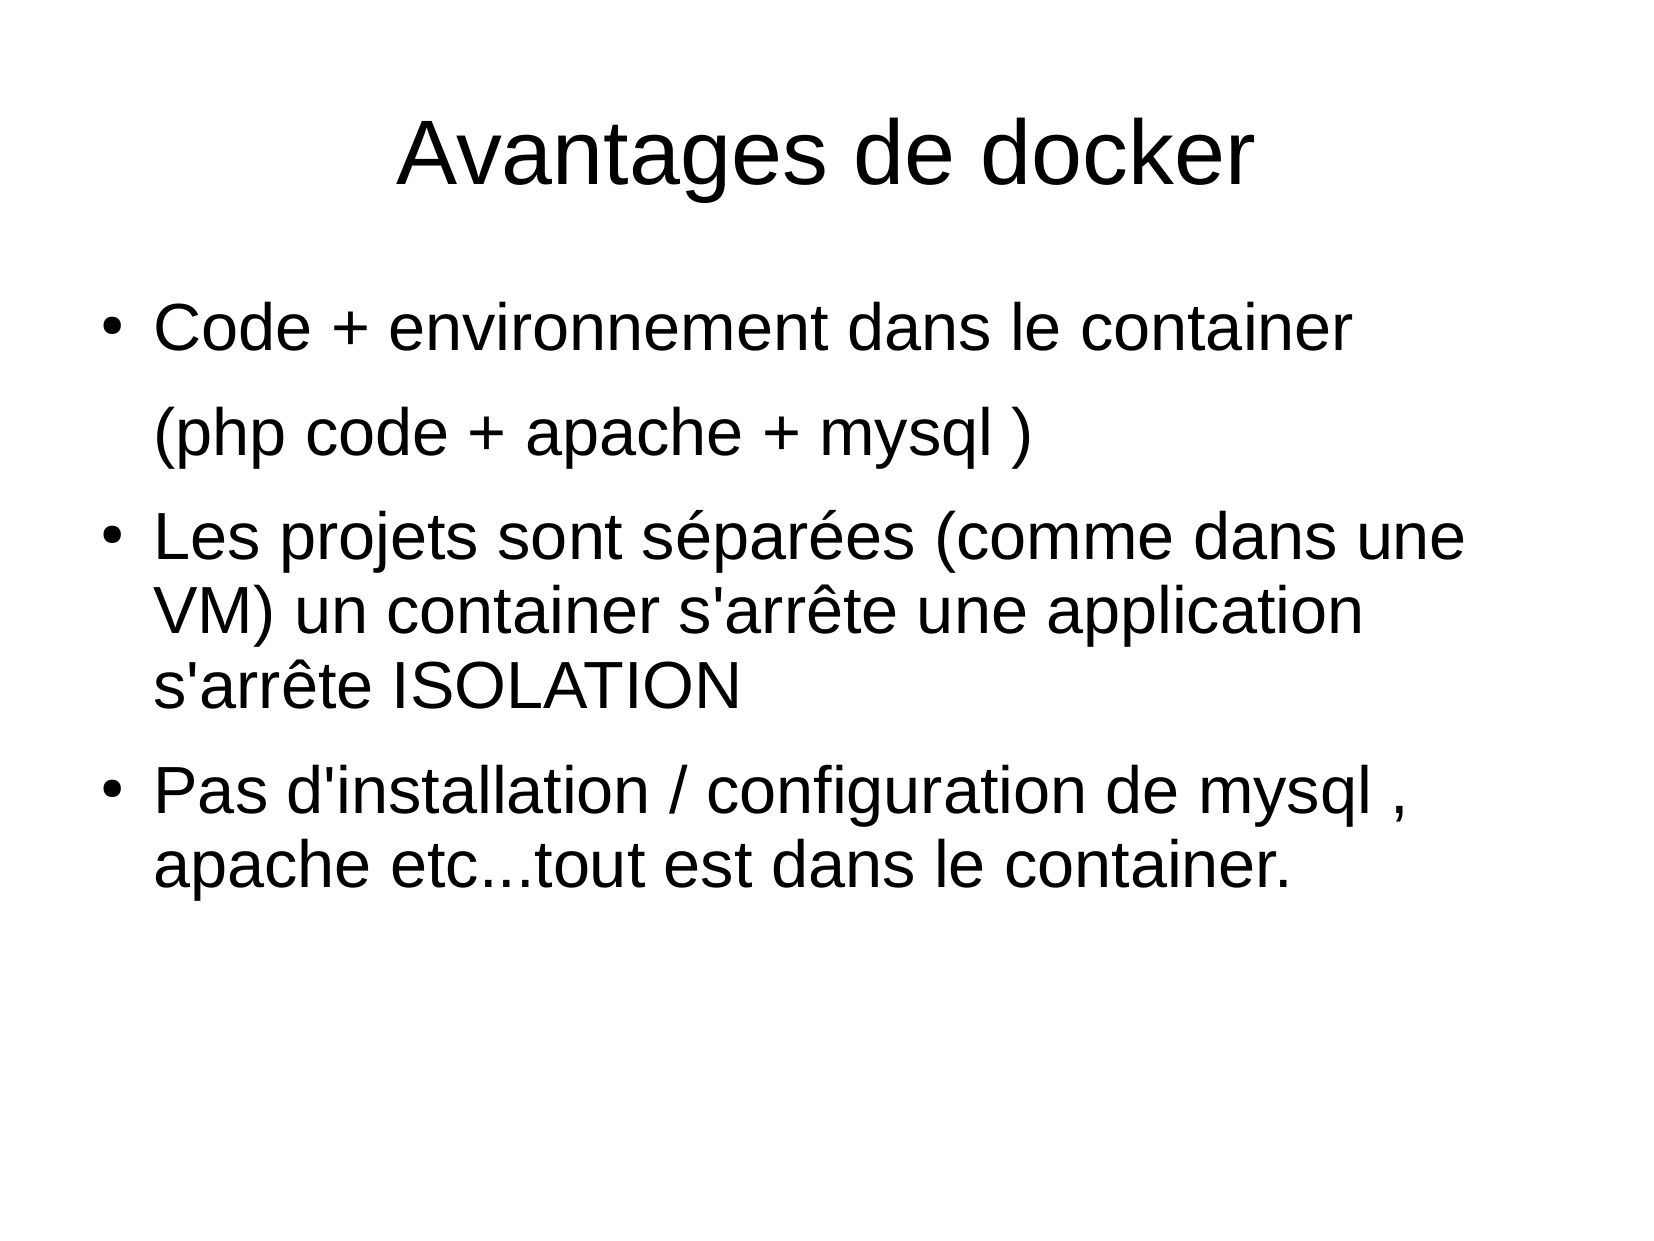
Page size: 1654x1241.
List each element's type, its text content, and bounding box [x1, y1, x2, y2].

title Avantages de docker [82, 49, 1571, 257]
list Code + environnement dans le container (php code + apache + mysql ) Les projets sont séparées (comme dans une VM) un container s'arrête une application s'arrête ISOLATION Pas d'installation / configuration de mysql , apache etc...tout est dans le container. [82, 290, 1571, 1010]
